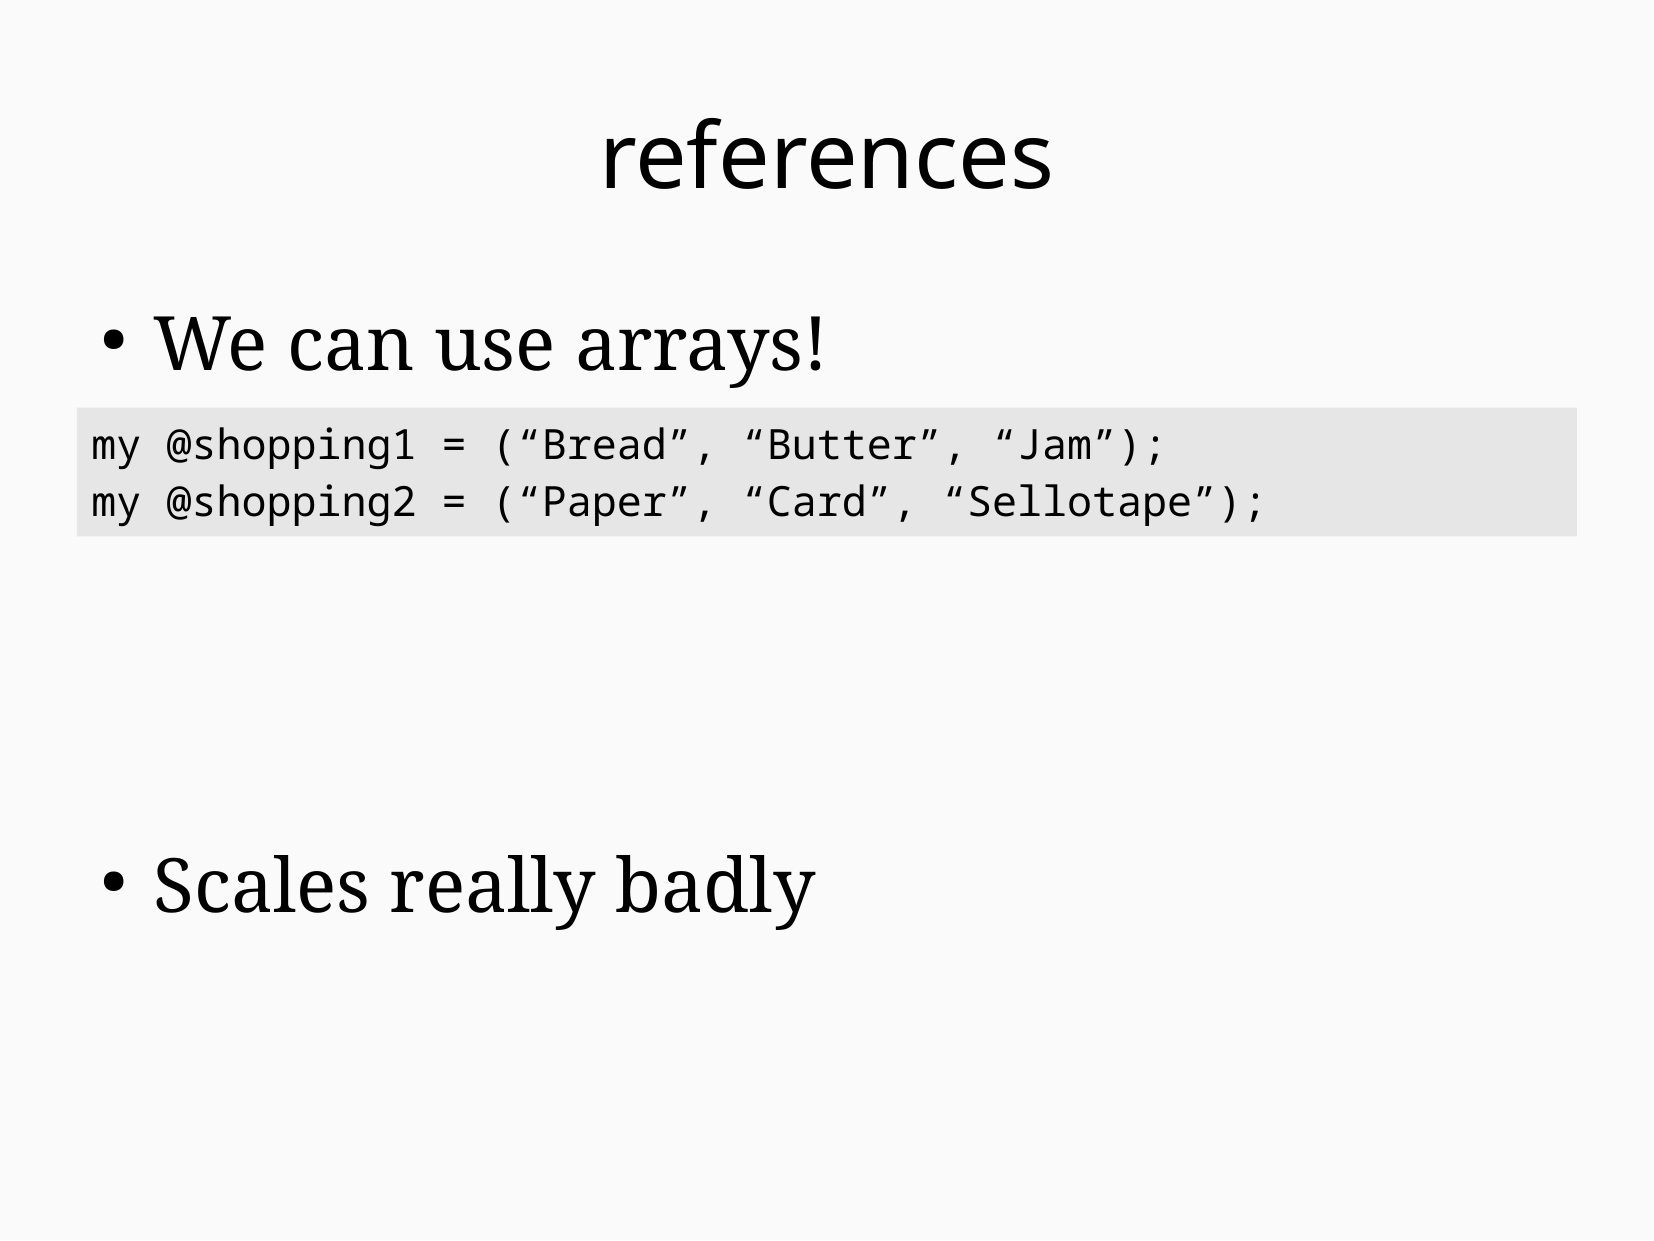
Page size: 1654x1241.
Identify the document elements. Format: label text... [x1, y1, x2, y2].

list We can use arrays! Scales really badly [82, 537, 1571, 1010]
text_box my @shopping1 = (“Bread”, “Butter”, “Jam”); my @shopping2 = (“Paper”, “Card”, “Sellotape”); [76, 407, 1577, 520]
title references [82, 49, 1571, 257]
list We can use arrays! Scales really badly [82, 290, 1571, 407]
